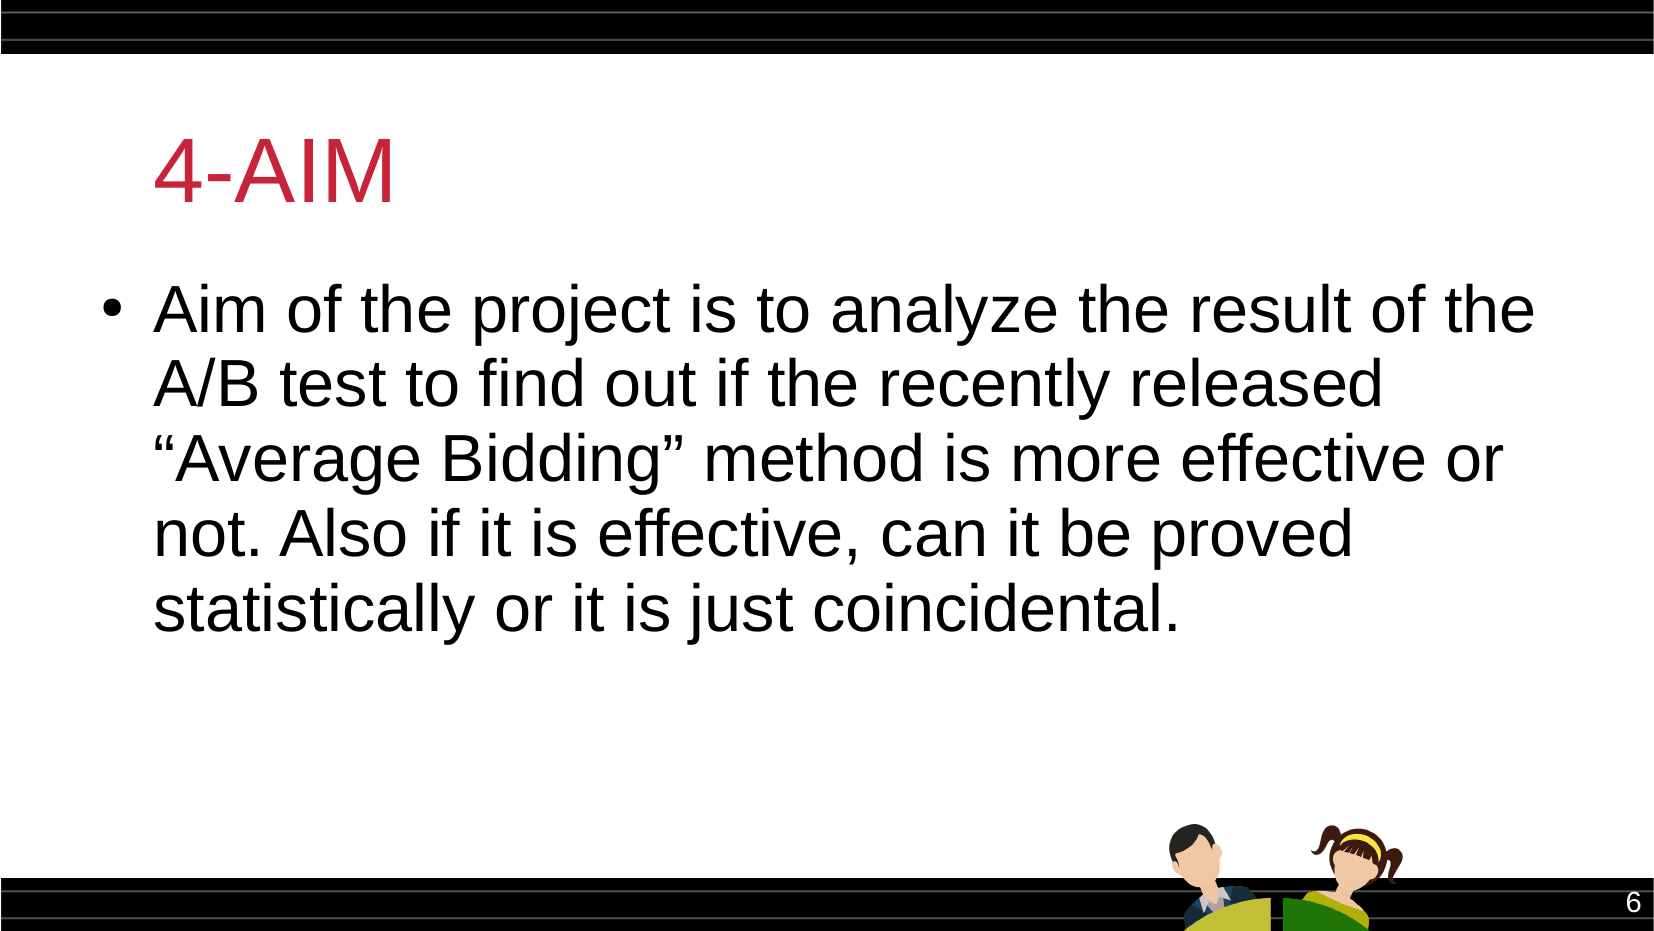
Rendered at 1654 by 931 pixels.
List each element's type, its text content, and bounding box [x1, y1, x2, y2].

picture [1, 0, 1654, 54]
title 4-AIM [82, 92, 1571, 249]
picture [1, 824, 1654, 931]
list Aim of the project is to analyze the result of the A/B test to find out if the recently released “Average Bidding” method is more effective or not. Also if it is effective, can it be proved statistically or it is just coincidental. [82, 271, 1571, 758]
